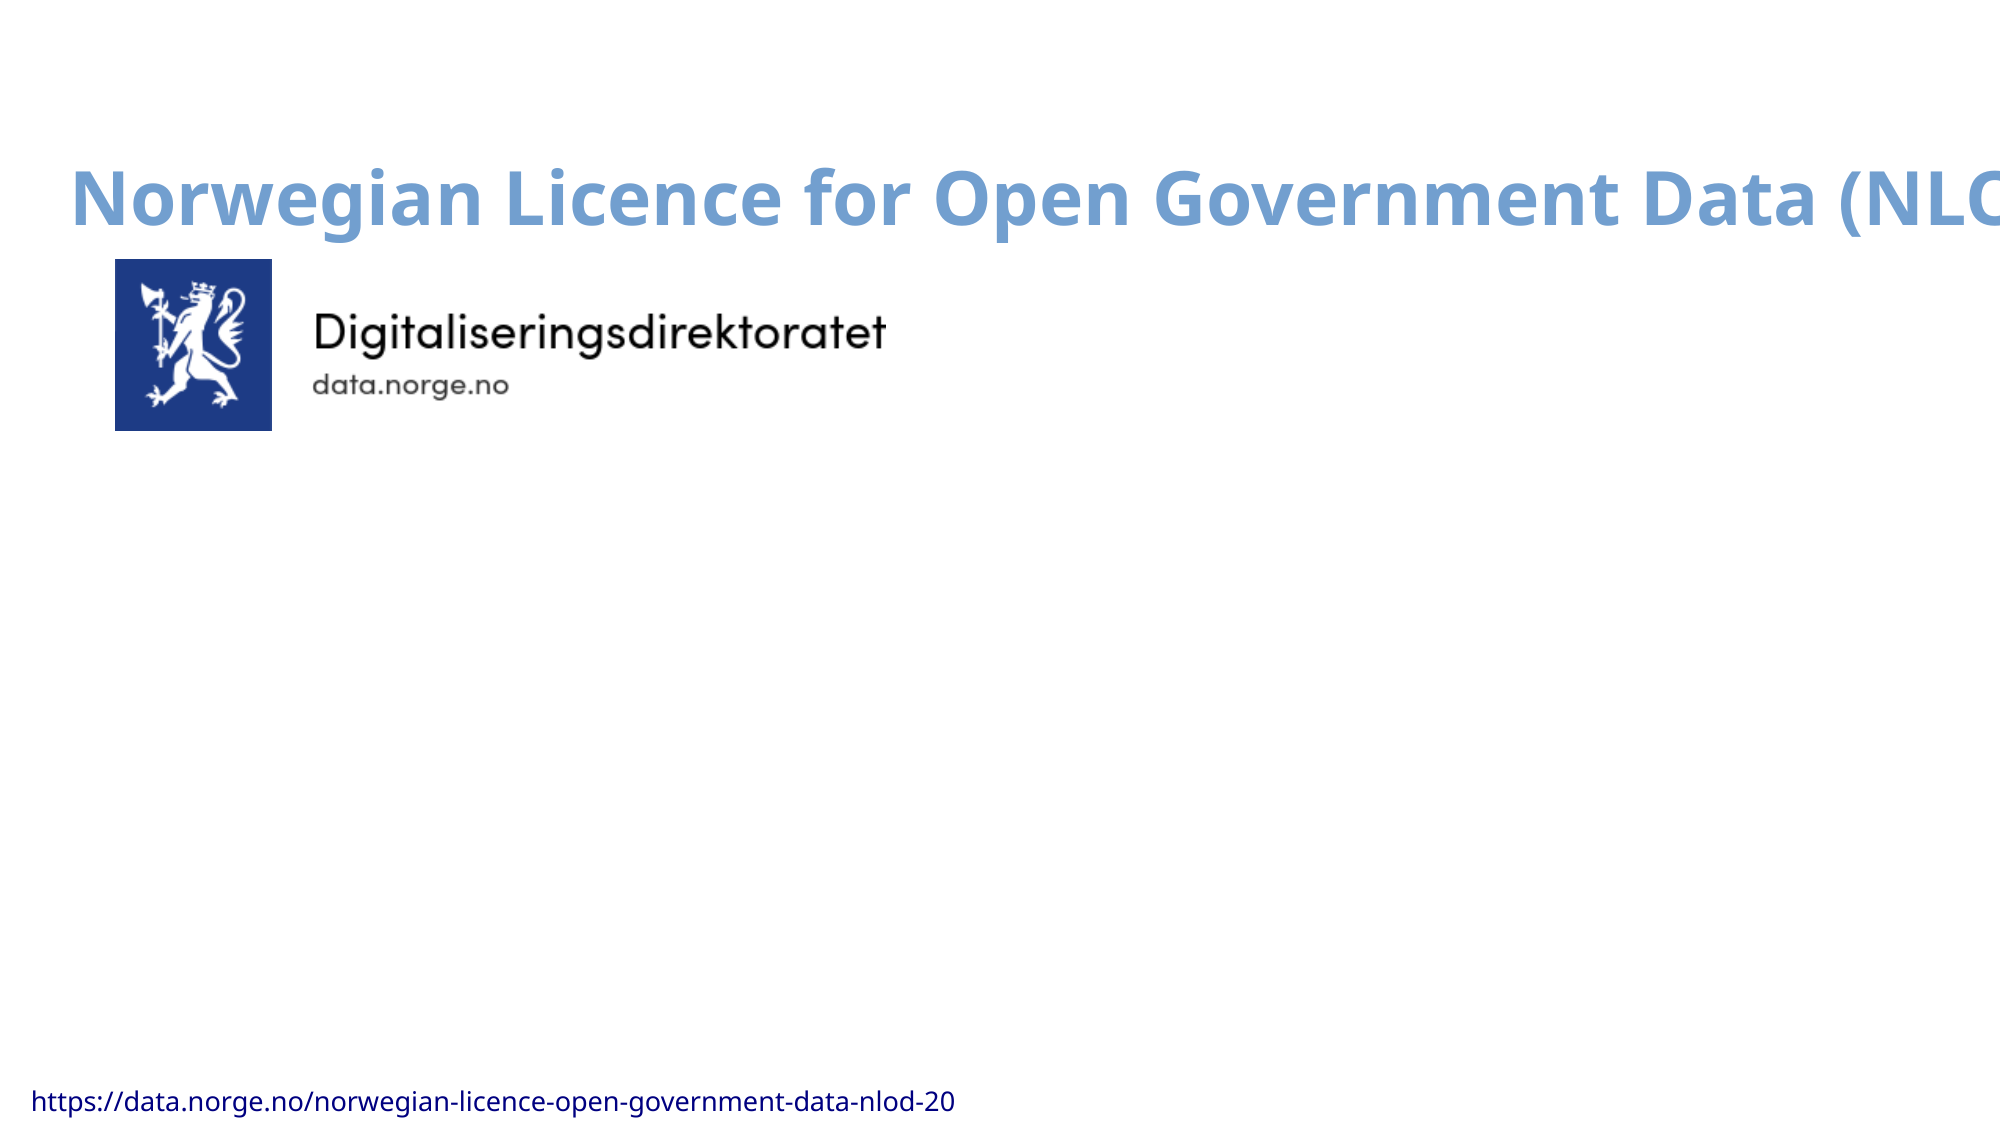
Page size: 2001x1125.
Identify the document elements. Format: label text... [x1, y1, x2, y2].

picture [115, 259, 272, 431]
text_box https://data.norge.no/norwegian-licence-open-government-data-nlod-20 [16, 1074, 863, 1117]
text_box Norwegian Licence for Open Government Data (NLOD) 2.0 [54, 35, 1961, 201]
picture [312, 295, 886, 407]
